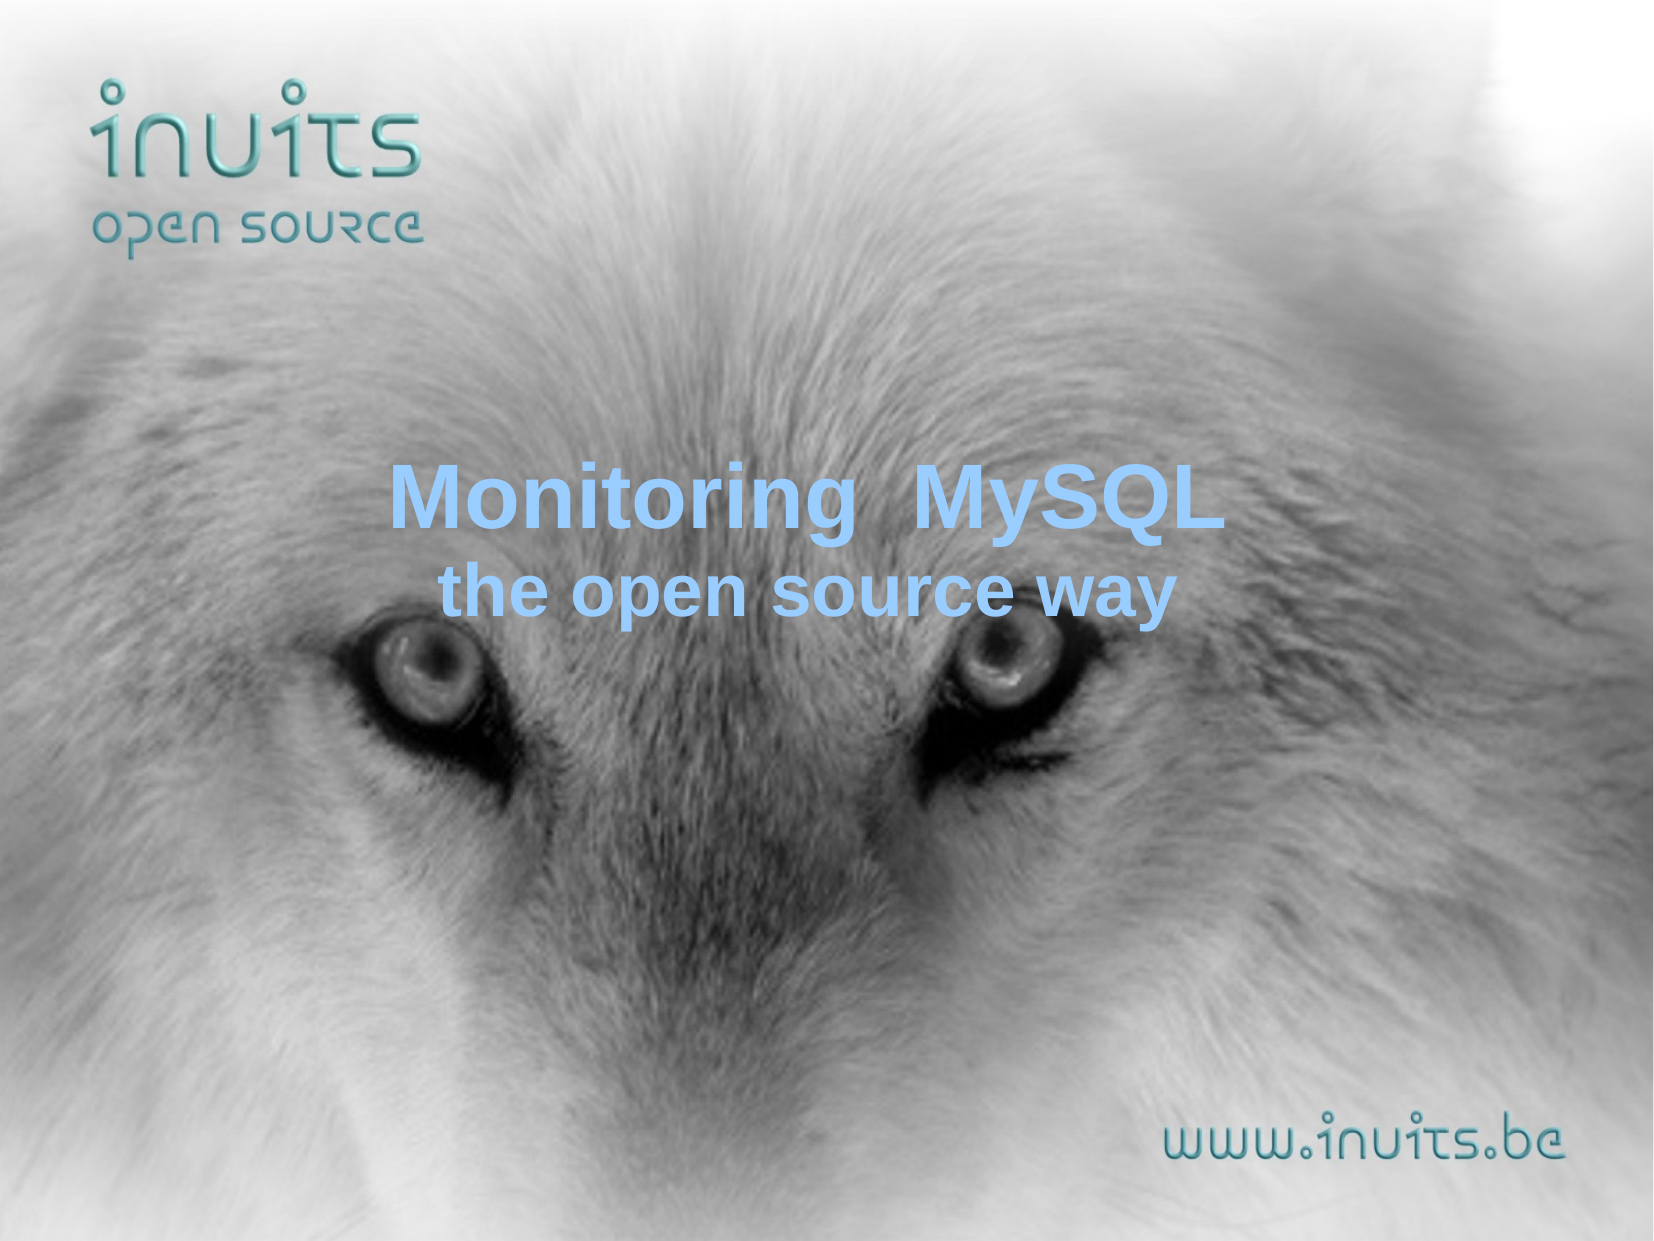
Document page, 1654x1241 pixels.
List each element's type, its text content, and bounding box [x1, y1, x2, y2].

picture [0, 0, 1654, 1241]
title Monitoring MySQL the open source way [78, 320, 1538, 758]
